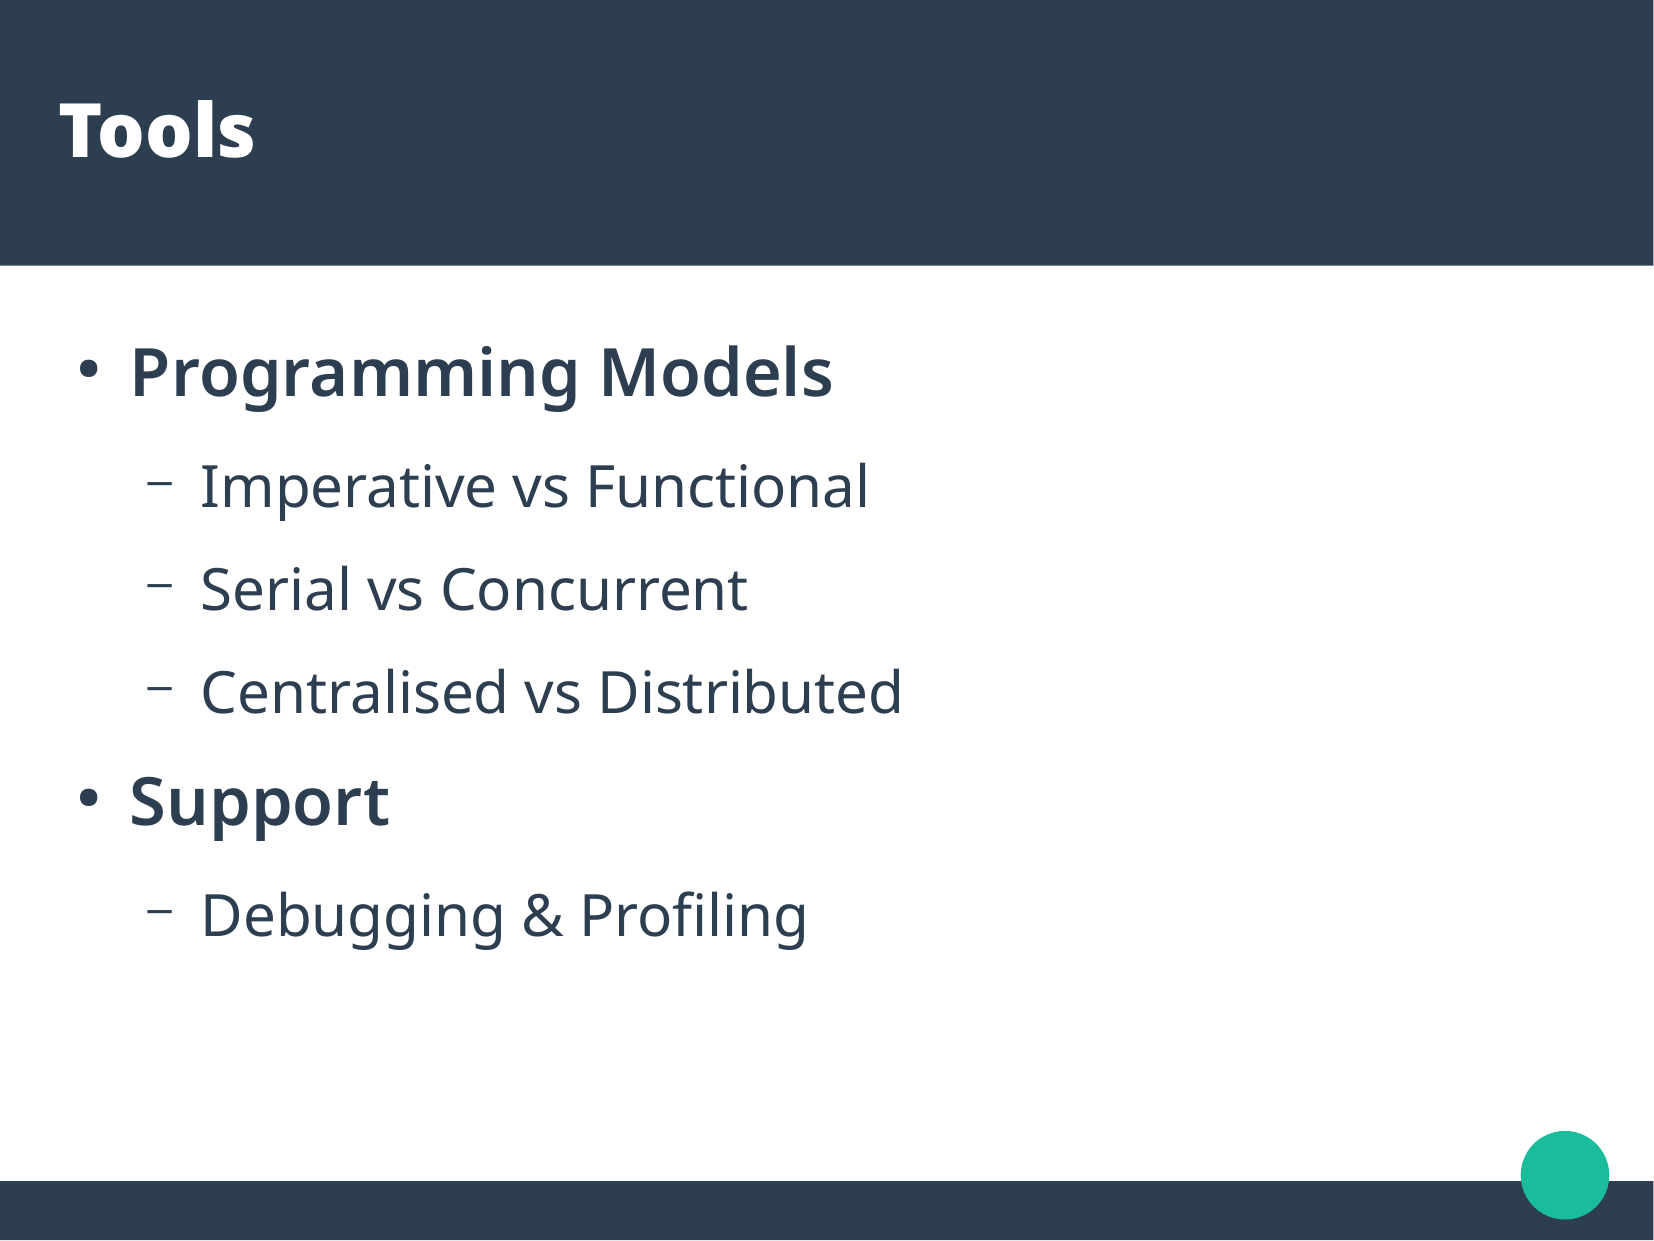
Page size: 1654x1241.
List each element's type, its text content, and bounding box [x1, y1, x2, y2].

title Tools [59, 49, 1595, 207]
list Programming Models Imperative vs Functional Serial vs Concurrent Centralised vs Distributed Support Debugging & Profiling [59, 324, 1595, 1152]
